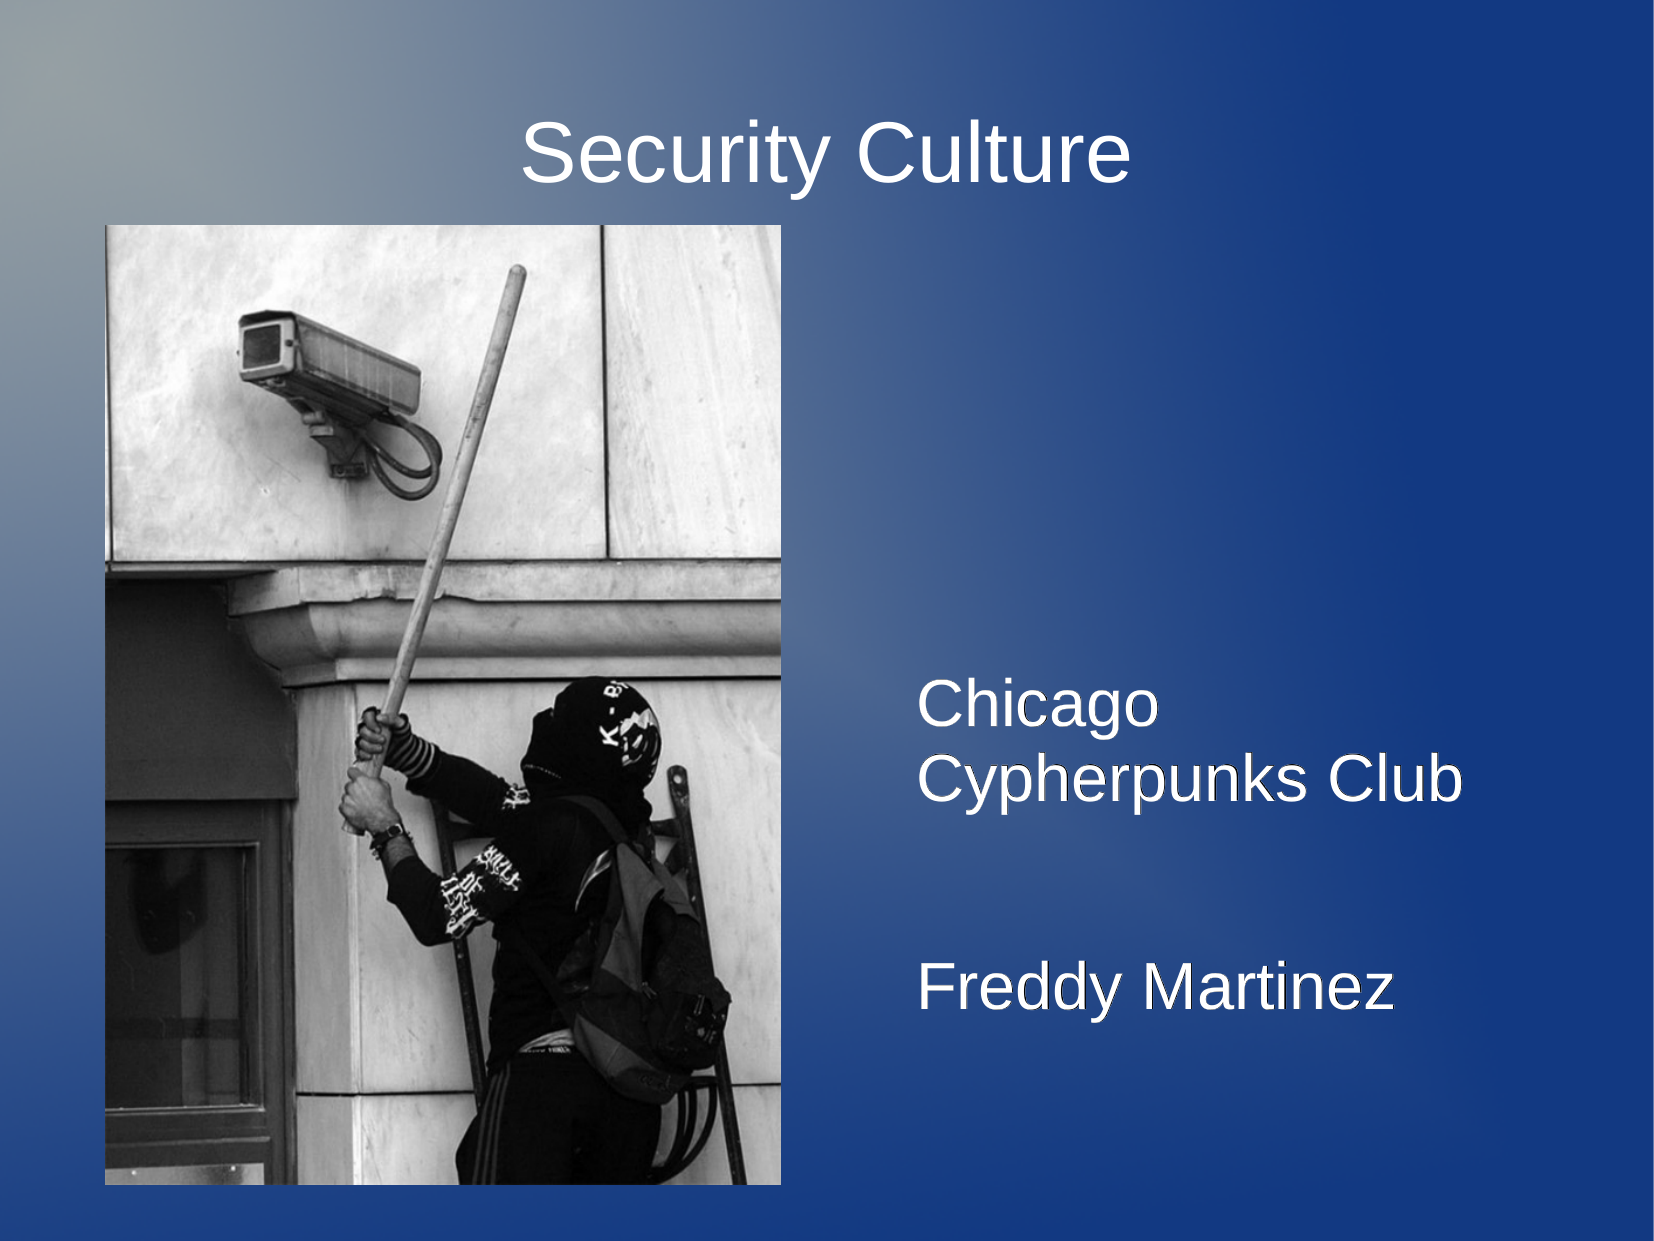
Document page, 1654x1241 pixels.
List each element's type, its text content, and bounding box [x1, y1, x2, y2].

title Security Culture [82, 49, 1571, 257]
picture [0, 0, 1654, 1241]
list Chicago Cypherpunks Club Freddy Martinez [845, 665, 1572, 1024]
